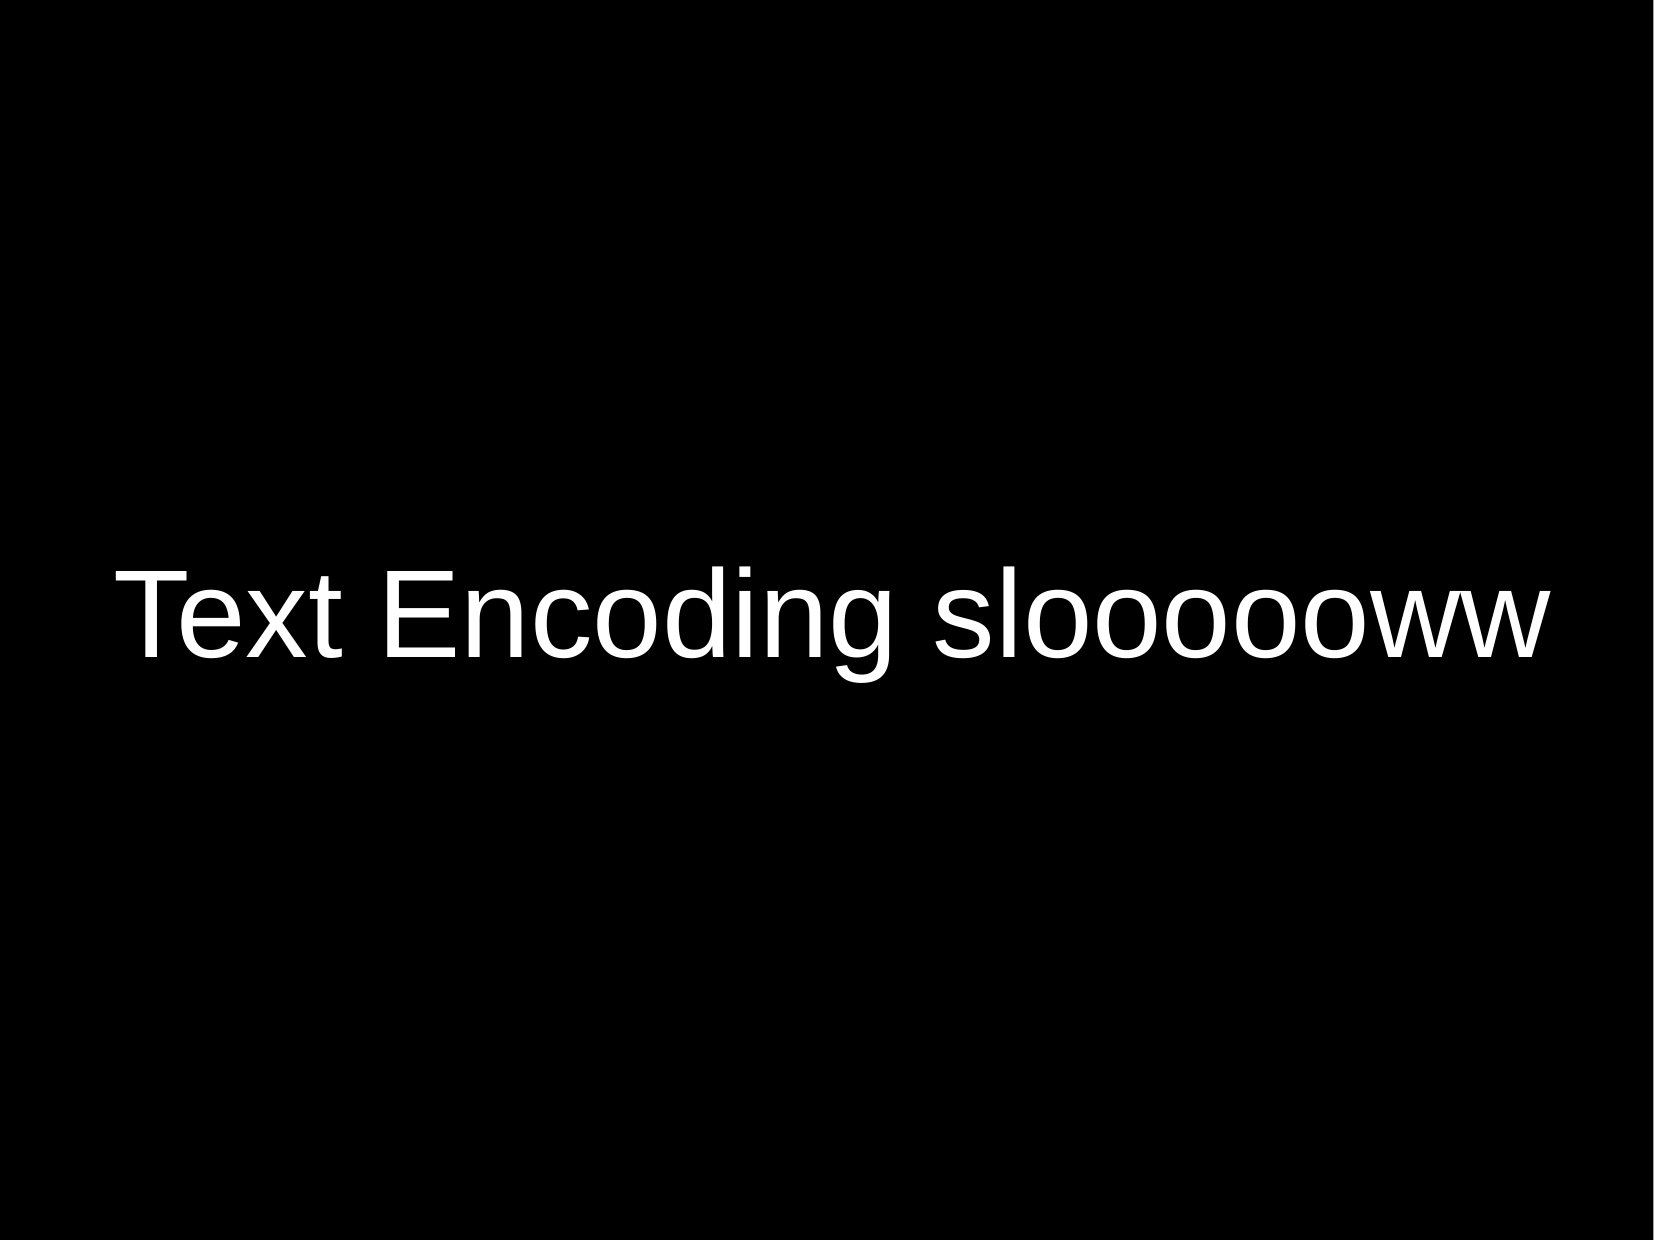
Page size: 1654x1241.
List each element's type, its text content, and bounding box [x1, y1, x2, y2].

title Text Encoding sloooooww [88, 413, 1577, 816]
